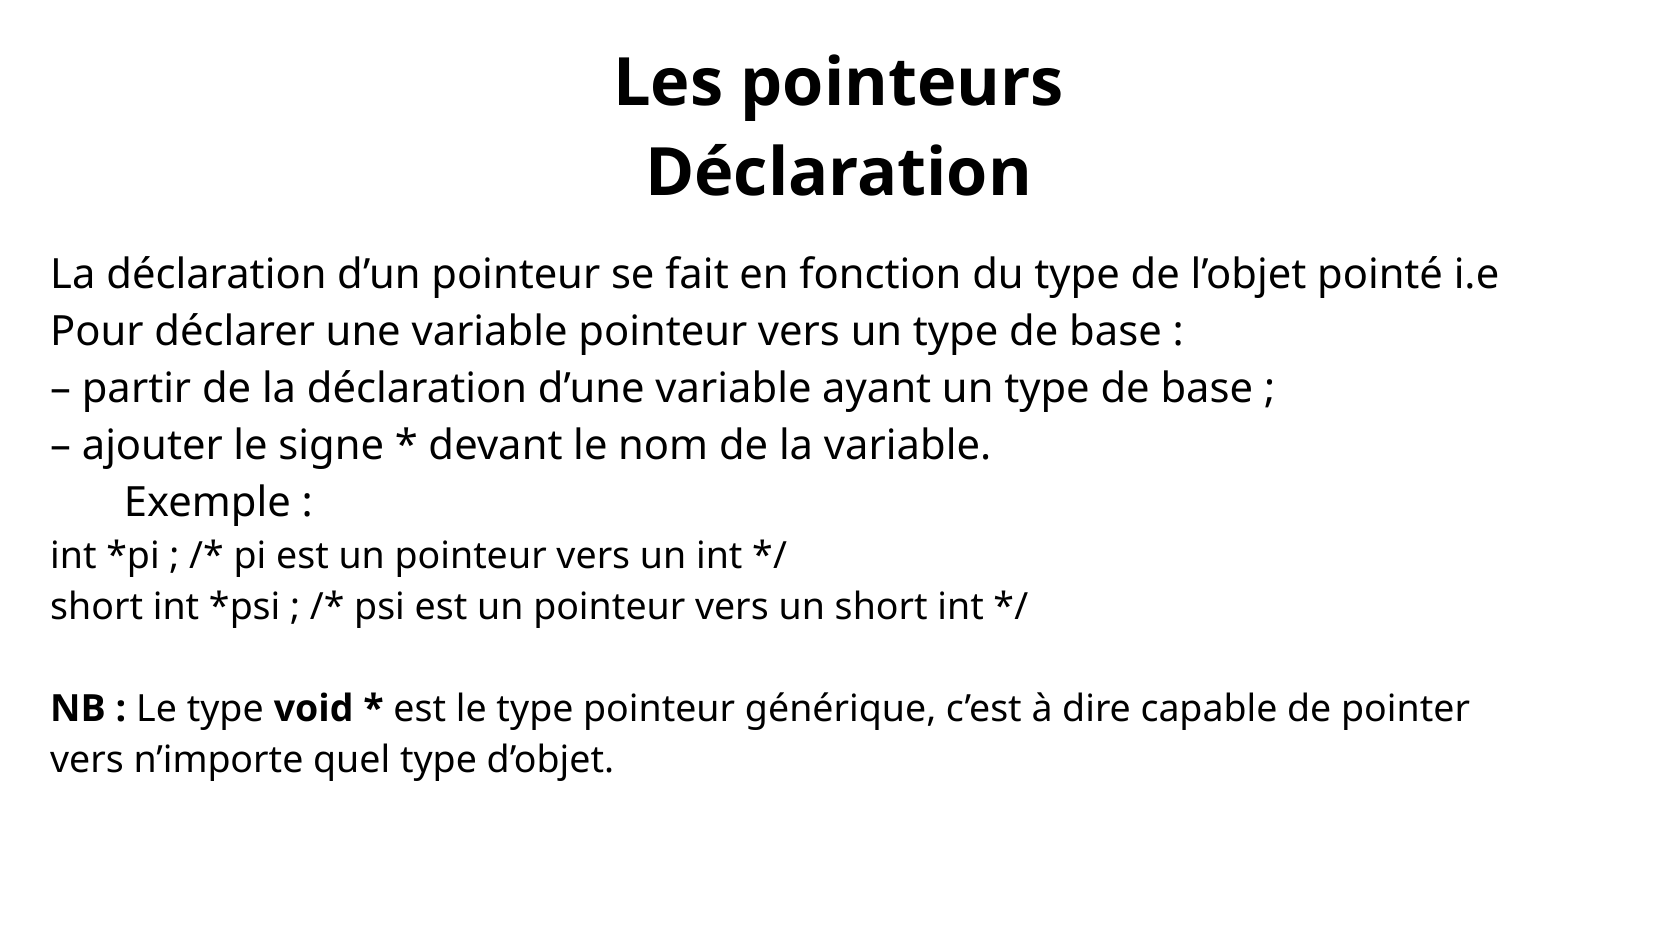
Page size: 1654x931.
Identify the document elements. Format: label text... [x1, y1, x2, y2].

text_box La déclaration d’un pointeur se fait en fonction du type de l’objet pointé i.e Pour déclarer une variable pointeur vers un type de base : – partir de la déclaration d’une variable ayant un type de base ; – ajouter le signe * devant le nom de la variable. Exemple : int *pi ; /* pi est un pointeur vers un int */ short int *psi ; /* psi est un pointeur vers un short int */ NB : Le type void * est le type pointeur générique, c’est à dire capable de pointer vers n’importe quel type d’objet. [35, 236, 1607, 917]
title Les pointeurs Déclaration [543, 12, 1134, 236]
